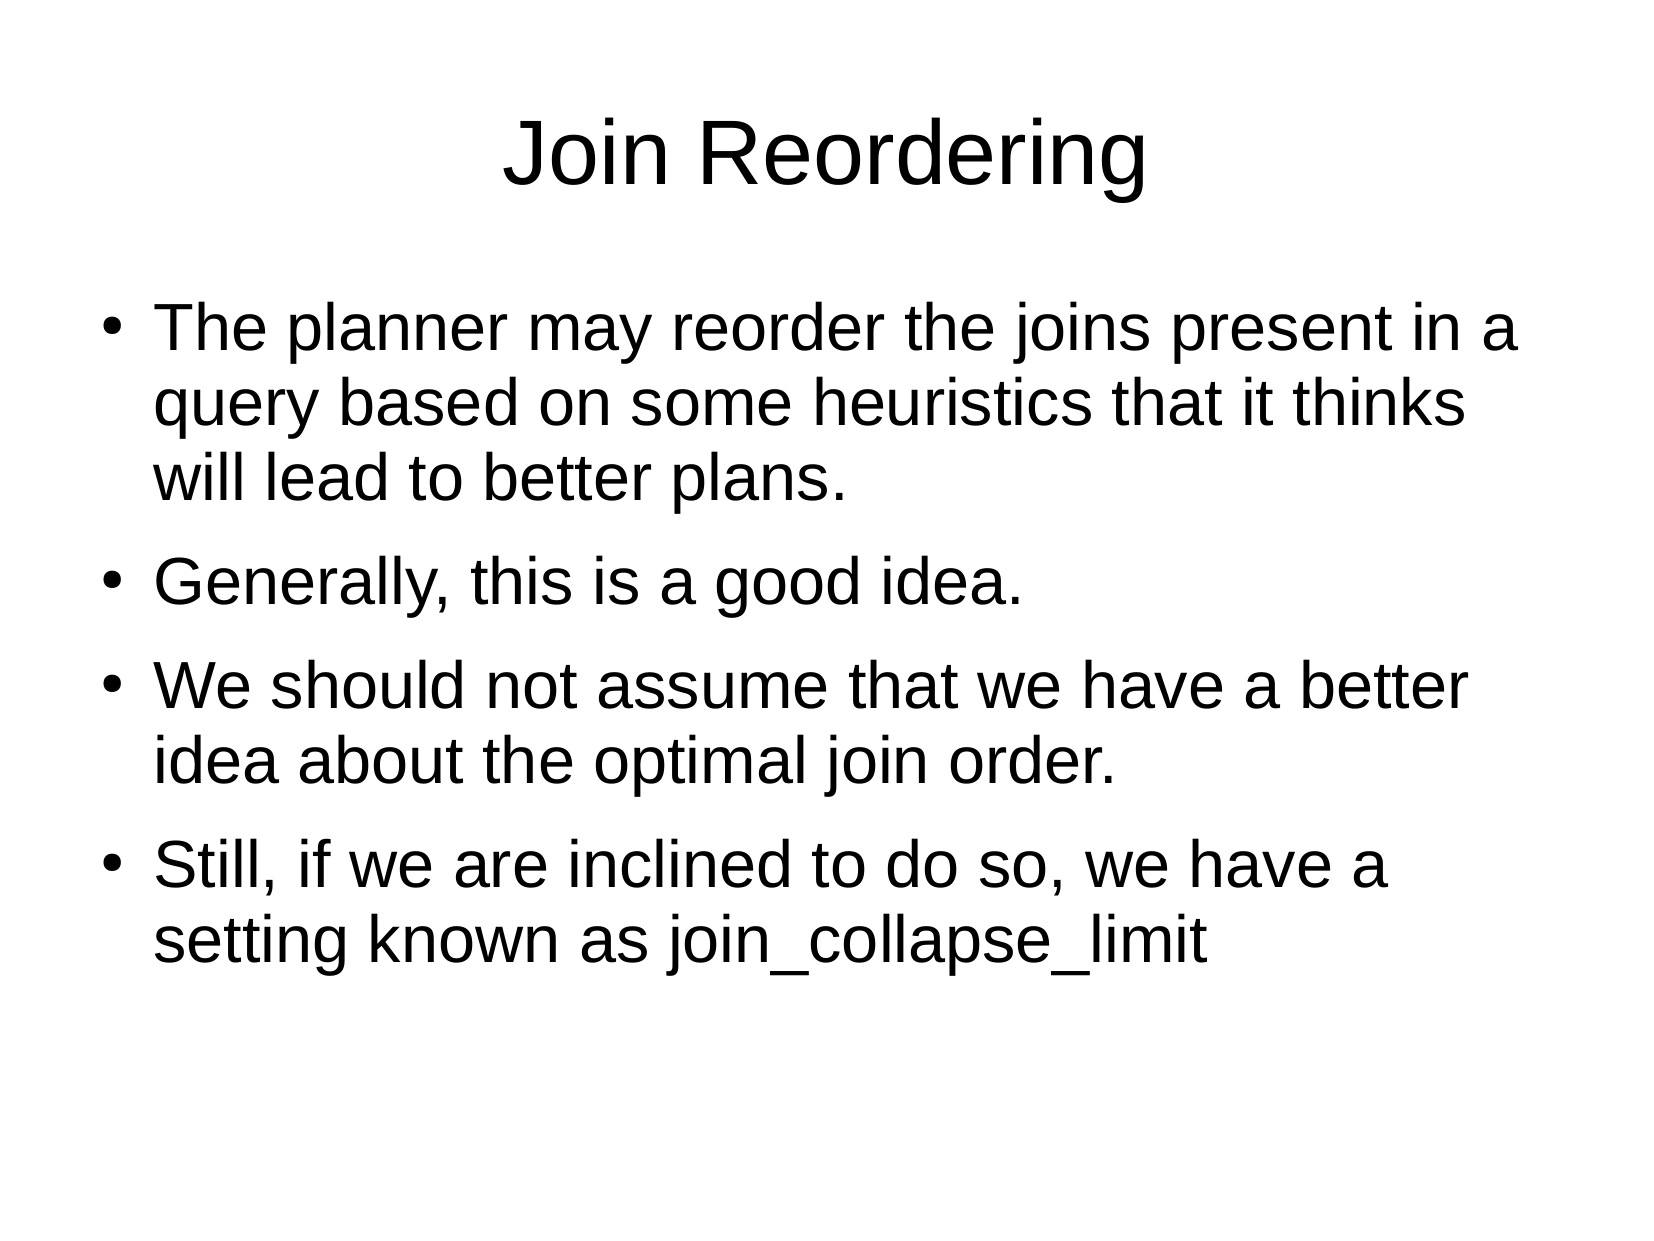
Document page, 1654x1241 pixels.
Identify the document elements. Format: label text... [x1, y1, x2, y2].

list The planner may reorder the joins present in a query based on some heuristics that it thinks will lead to better plans. Generally, this is a good idea. We should not assume that we have a better idea about the optimal join order. Still, if we are inclined to do so, we have a setting known as join_collapse_limit [82, 290, 1538, 1010]
title Join Reordering [82, 49, 1571, 257]
